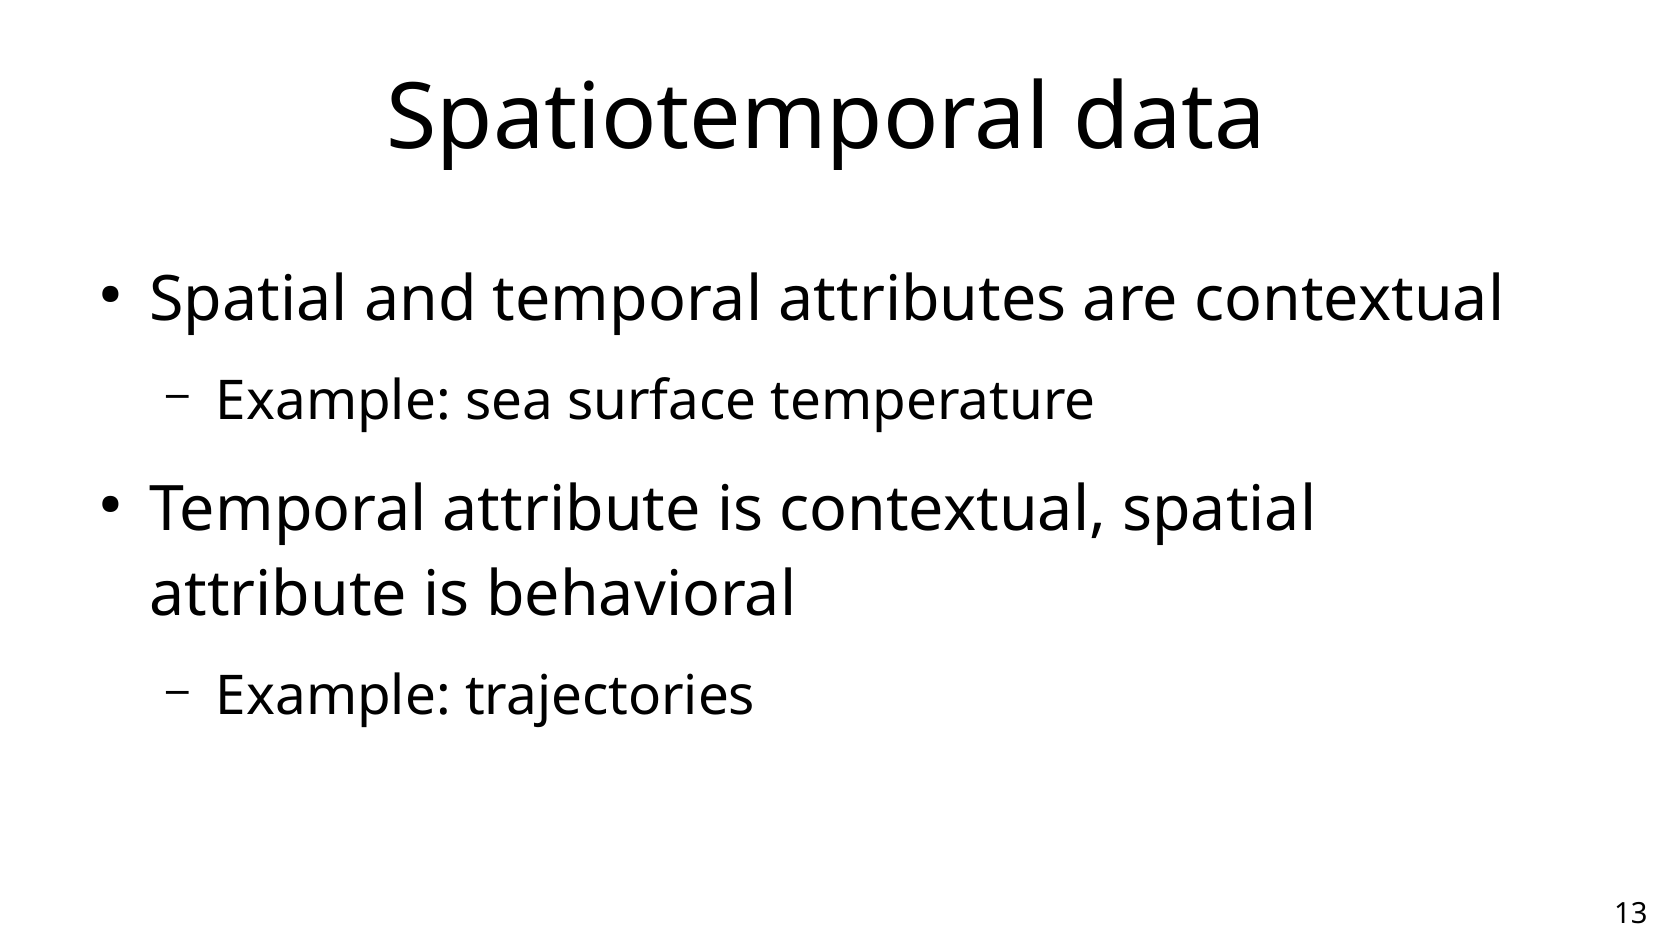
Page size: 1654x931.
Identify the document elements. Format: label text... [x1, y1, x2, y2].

list Spatial and temporal attributes are contextual Example: sea surface temperature Temporal attribute is contextual, spatial attribute is behavioral Example: trajectories [82, 253, 1571, 793]
title Spatiotemporal data [82, 1, 1571, 226]
